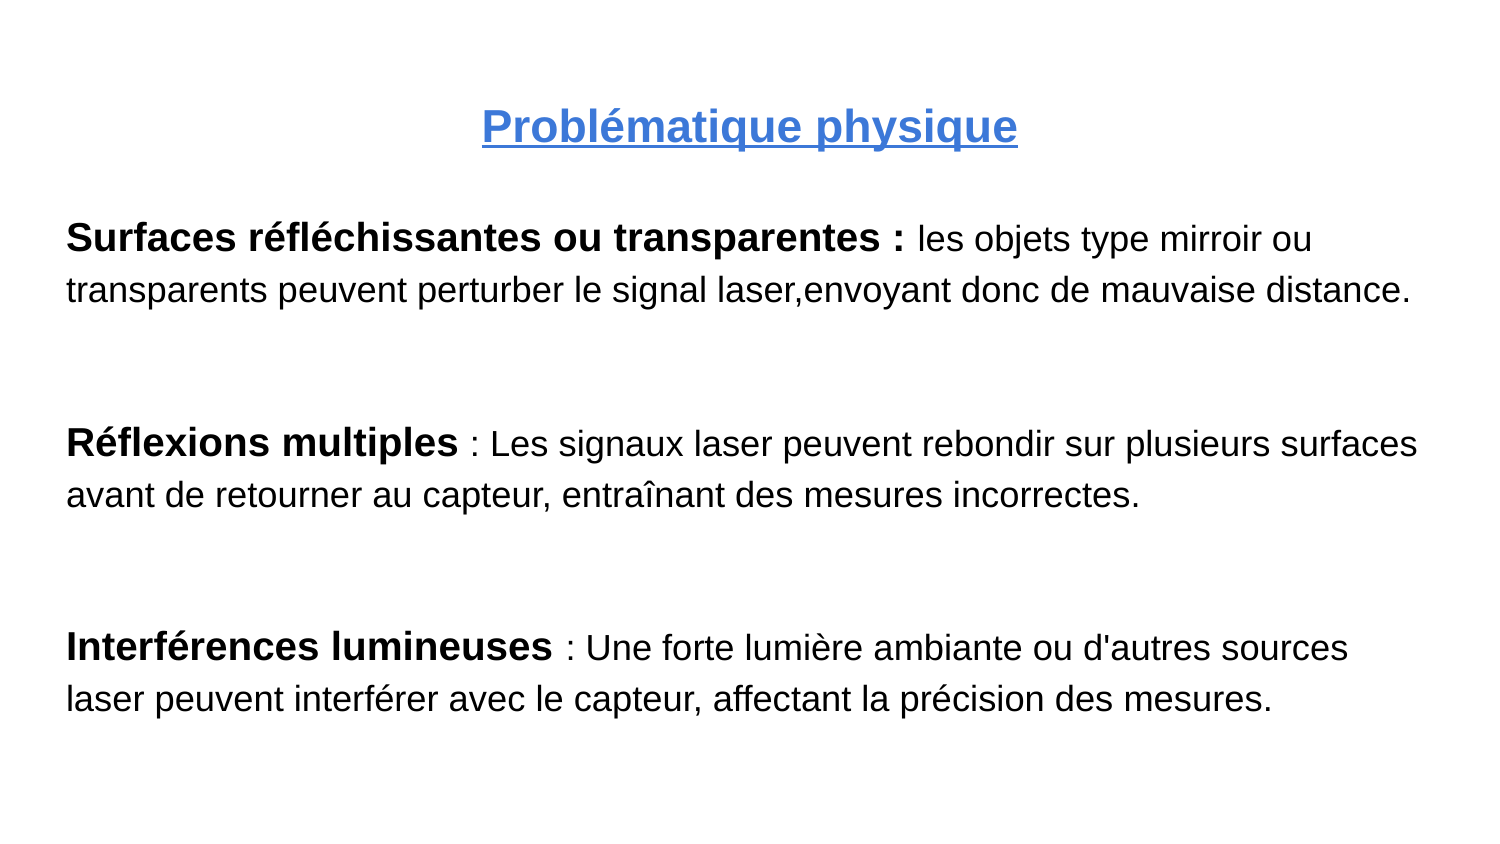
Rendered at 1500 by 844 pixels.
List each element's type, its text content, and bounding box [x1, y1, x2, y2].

title Problématique physique [51, 72, 1449, 167]
list Surfaces réfléchissantes ou transparentes : les objets type mirroir ou transparents peuvent perturber le signal laser,envoyant donc de mauvaise distance. Réflexions multiples : Les signaux laser peuvent rebondir sur plusieurs surfaces avant de retourner au capteur, entraînant des mesures incorrectes. Interférences lumineuses : Une forte lumière ambiante ou d'autres sources laser peuvent interférer avec le capteur, affectant la précision des mesures. [51, 189, 1449, 750]
